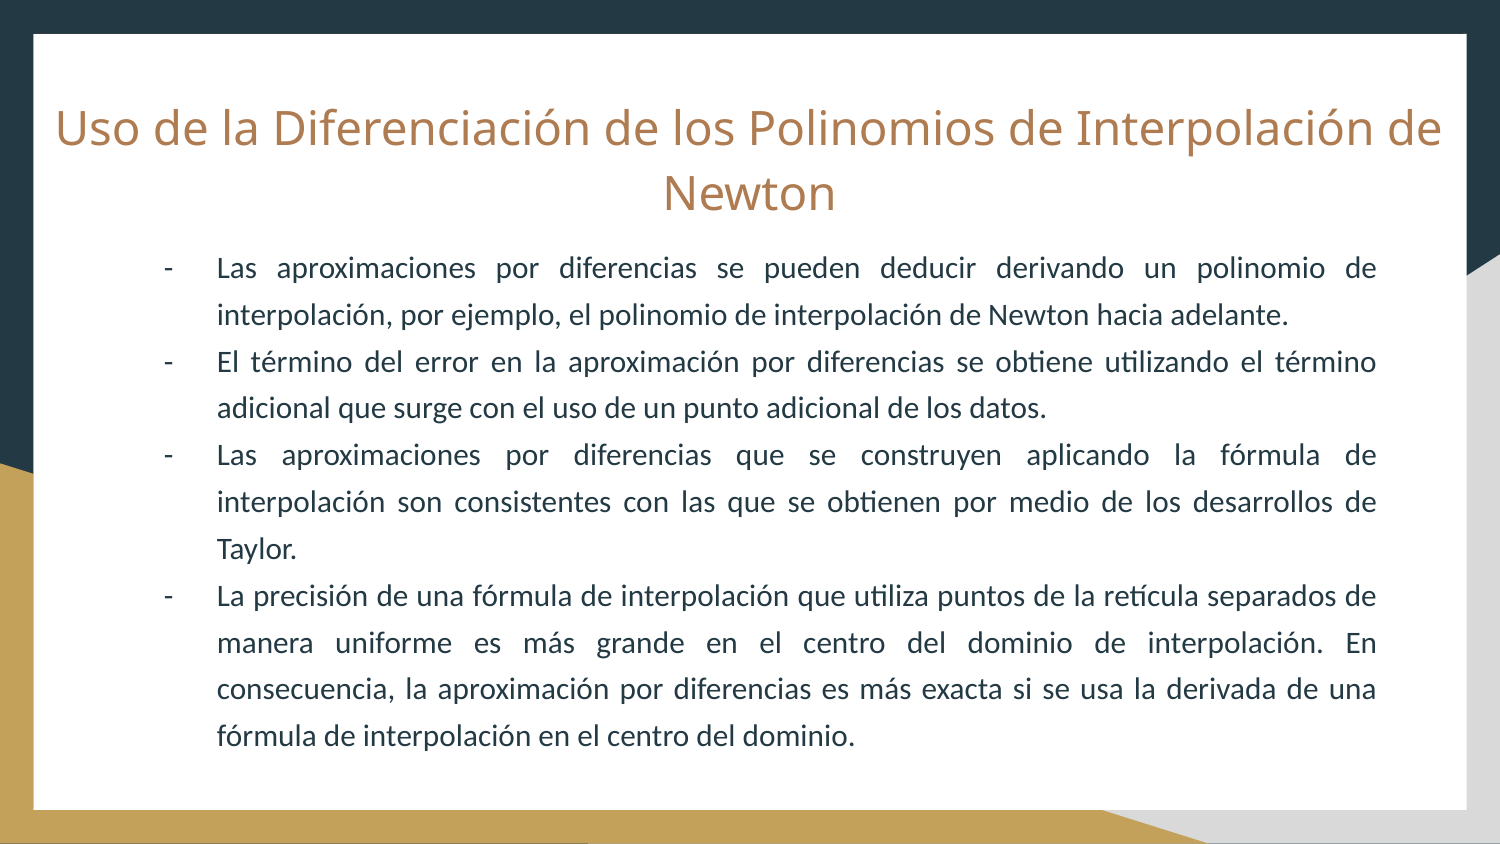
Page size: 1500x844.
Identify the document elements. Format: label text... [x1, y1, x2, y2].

title Uso de la Diferenciación de los Polinomios de Interpolación de Newton [30, 80, 1469, 240]
list Las aproximaciones por diferencias se pueden deducir derivando un polinomio de interpolación, por ejemplo, el polinomio de interpolación de Newton hacia adelante. El término del error en la aproximación por diferencias se obtiene utilizando el término adicional que surge con el uso de un punto adicional de los datos. Las aproximaciones por diferencias que se construyen aplicando la fórmula de interpolación son consistentes con las que se obtienen por medio de los desarrollos de Taylor. La precisión de una fórmula de interpolación que utiliza puntos de la retícula separados de manera uniforme es más grande en el centro del dominio de interpolación. En consecuencia, la aproximación por diferencias es más exacta si se usa la derivada de una fórmula de interpolación en el centro del dominio. [126, 224, 1394, 844]
